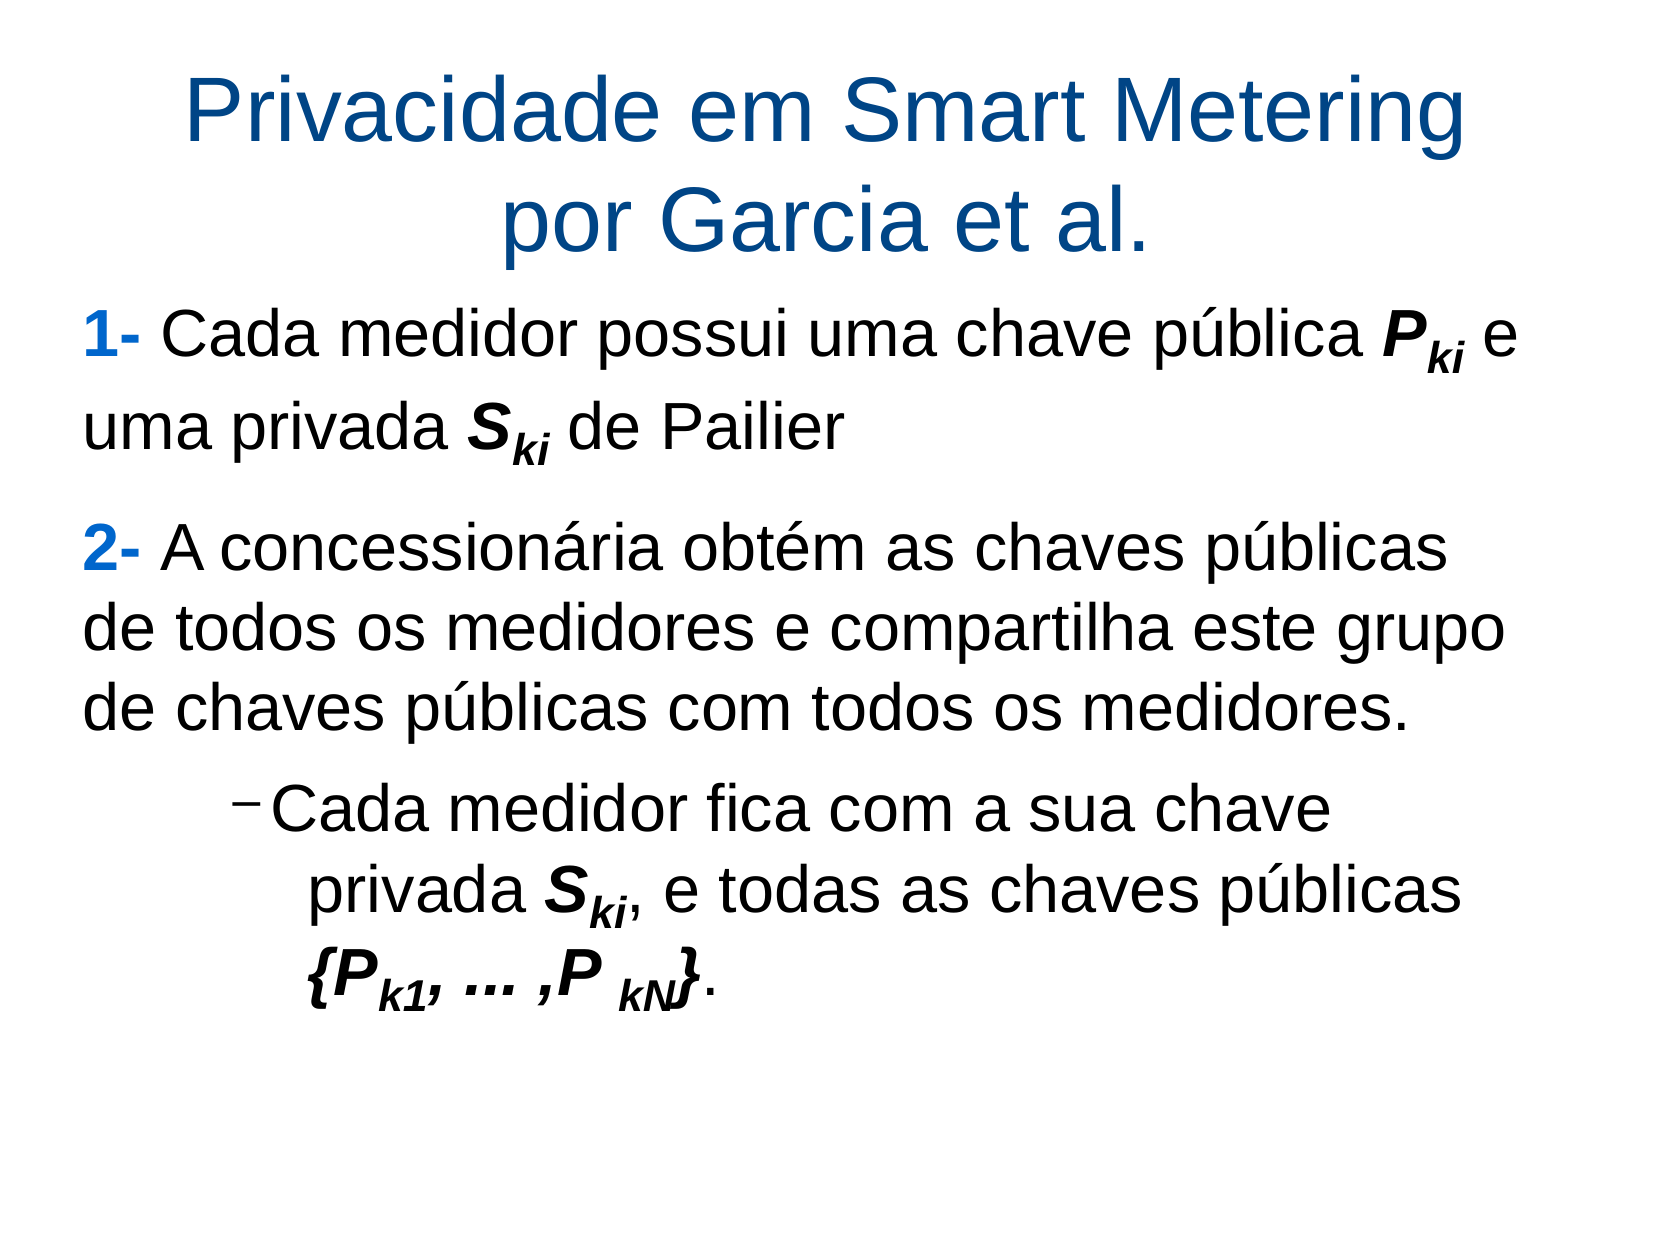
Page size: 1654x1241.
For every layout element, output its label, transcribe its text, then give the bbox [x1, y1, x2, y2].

title Privacidade em Smart Metering por Garcia et al. [82, 49, 1571, 257]
list 1- Cada medidor possui uma chave pública Pki e uma privada Ski de Pailier 2- A concessionária obtém as chaves públicas de todos os medidores e compartilha este grupo de chaves públicas com todos os medidores. Cada medidor fica com a sua chave privada Ski, e todas as chaves públicas {Pk1, ... ,P kN}. [82, 290, 1538, 1126]
